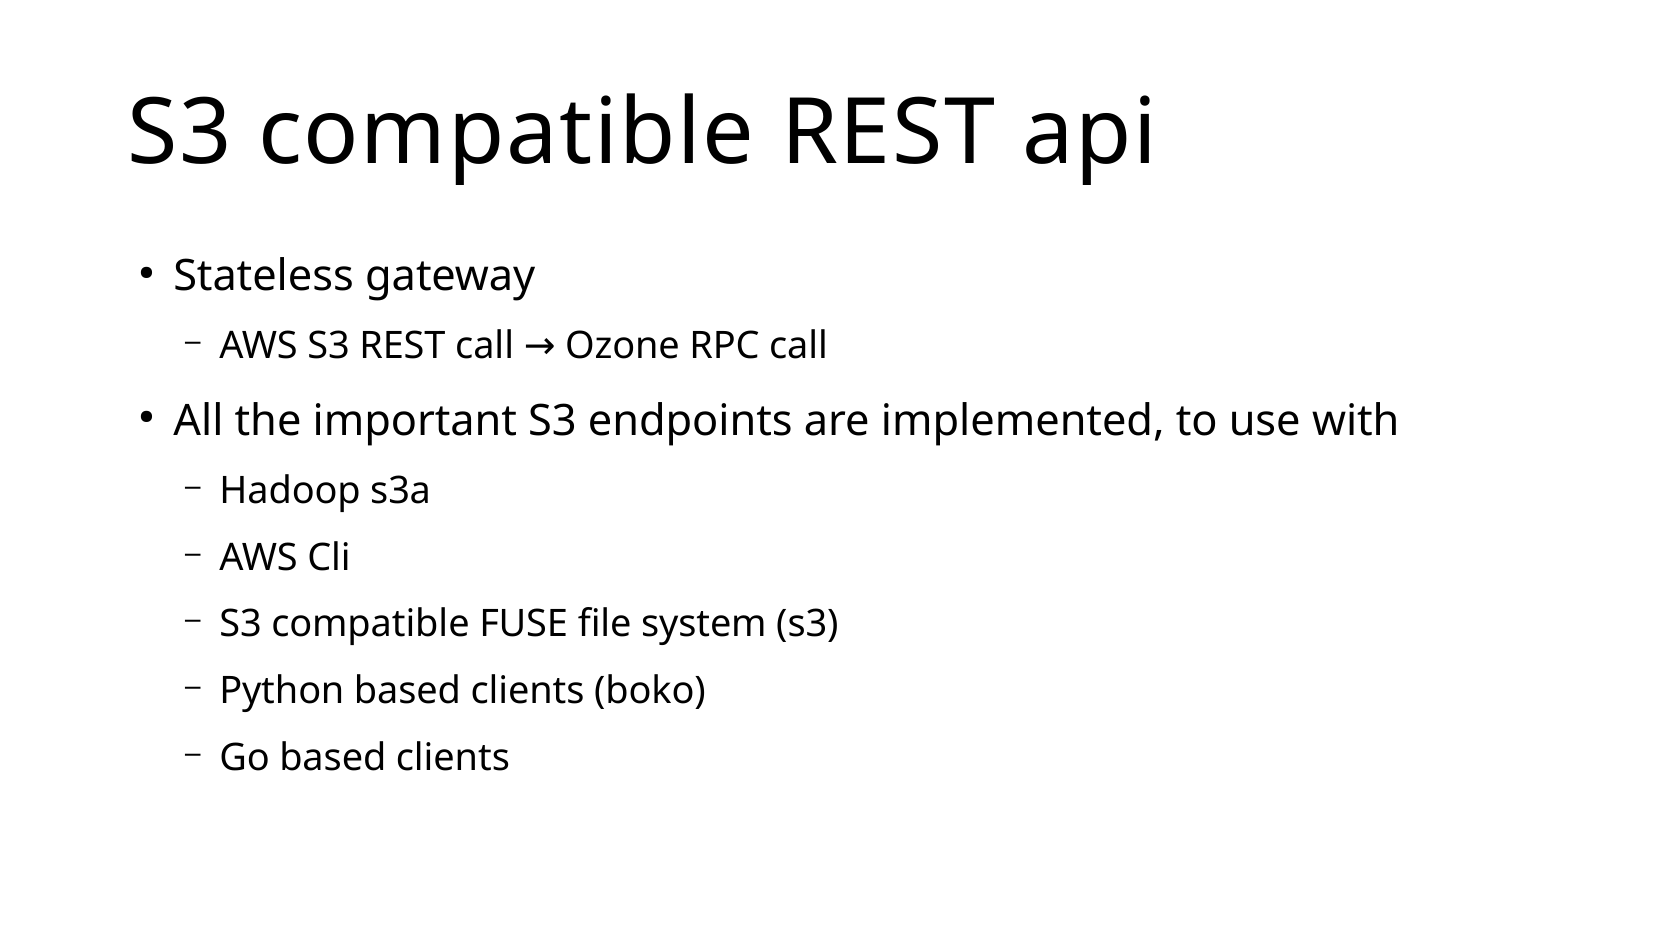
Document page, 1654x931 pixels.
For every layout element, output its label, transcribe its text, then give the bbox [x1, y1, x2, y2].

list Stateless gateway AWS S3 REST call → Ozone RPC call All the important S3 endpoints are implemented, to use with Hadoop s3a AWS Cli S3 compatible FUSE file system (s3) Python based clients (boko) Go based clients [127, 244, 1527, 784]
title S3 compatible REST api [127, 69, 1654, 187]
